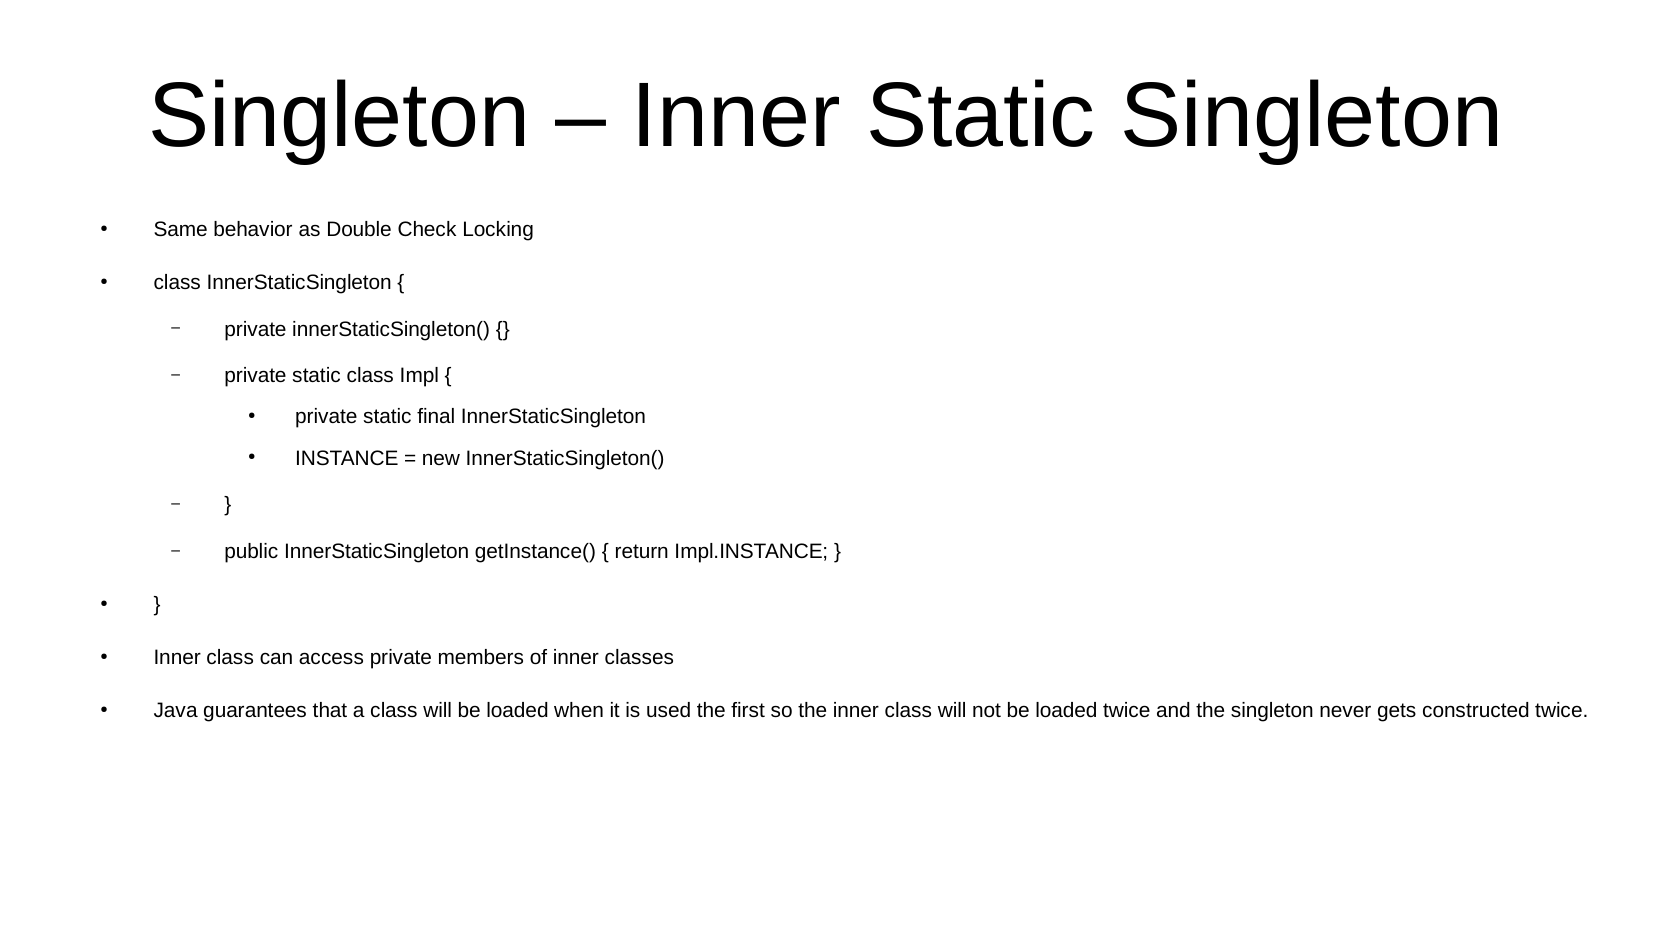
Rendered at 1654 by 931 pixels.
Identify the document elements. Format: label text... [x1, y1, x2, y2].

title Singleton – Inner Static Singleton [82, 37, 1571, 193]
list Same behavior as Double Check Locking class InnerStaticSingleton { private innerStaticSingleton() {} private static class Impl { private static final InnerStaticSingleton INSTANCE = new InnerStaticSingleton() } public InnerStaticSingleton getInstance() { return Impl.INSTANCE; } } Inner class can access private members of inner classes Java guarantees that a class will be loaded when it is used the first so the inner class will not be loaded twice and the singleton never gets constructed twice. [82, 217, 1621, 901]
